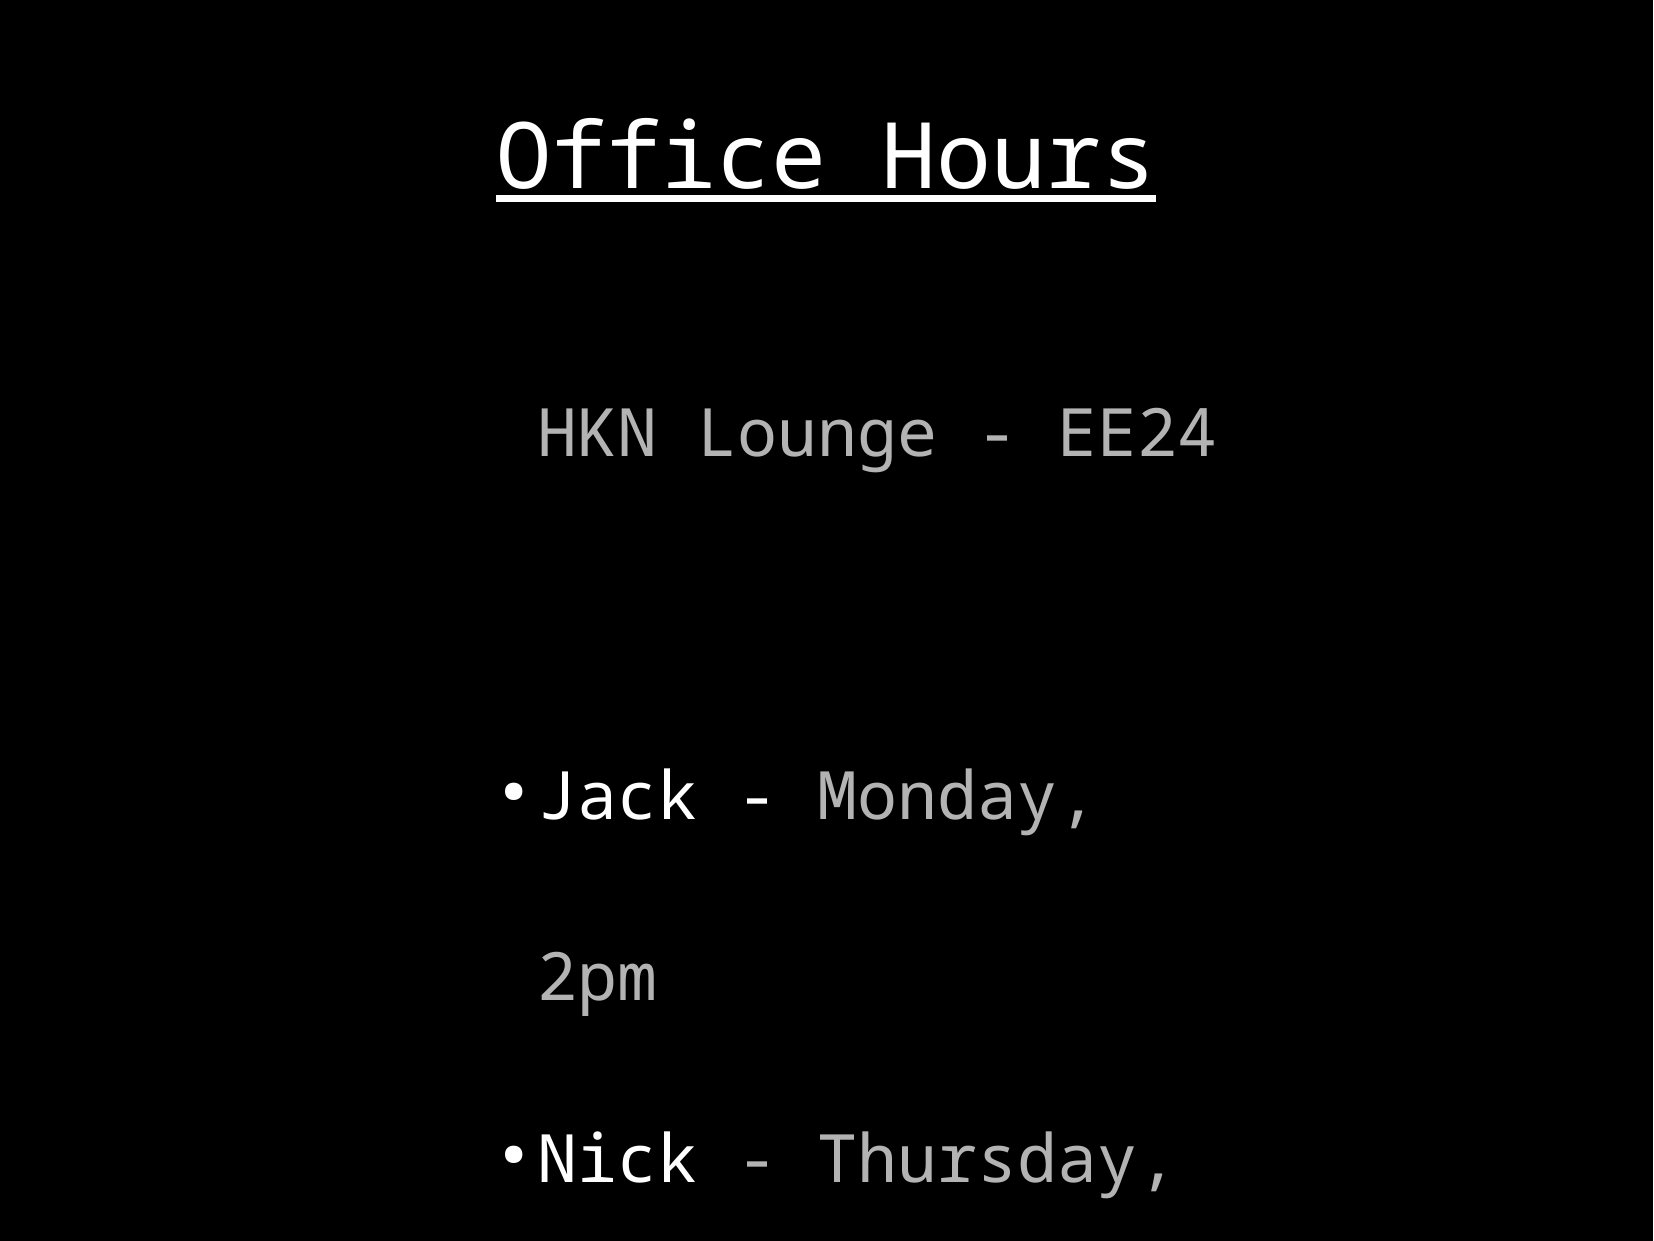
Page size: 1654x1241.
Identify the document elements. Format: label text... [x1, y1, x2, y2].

text_box HKN Lounge - EE24 Jack - Monday, 2pm Nick - Thursday, 2pm Evan - Friday, 11am [487, 286, 1238, 880]
title Office Hours [82, 49, 1571, 257]
